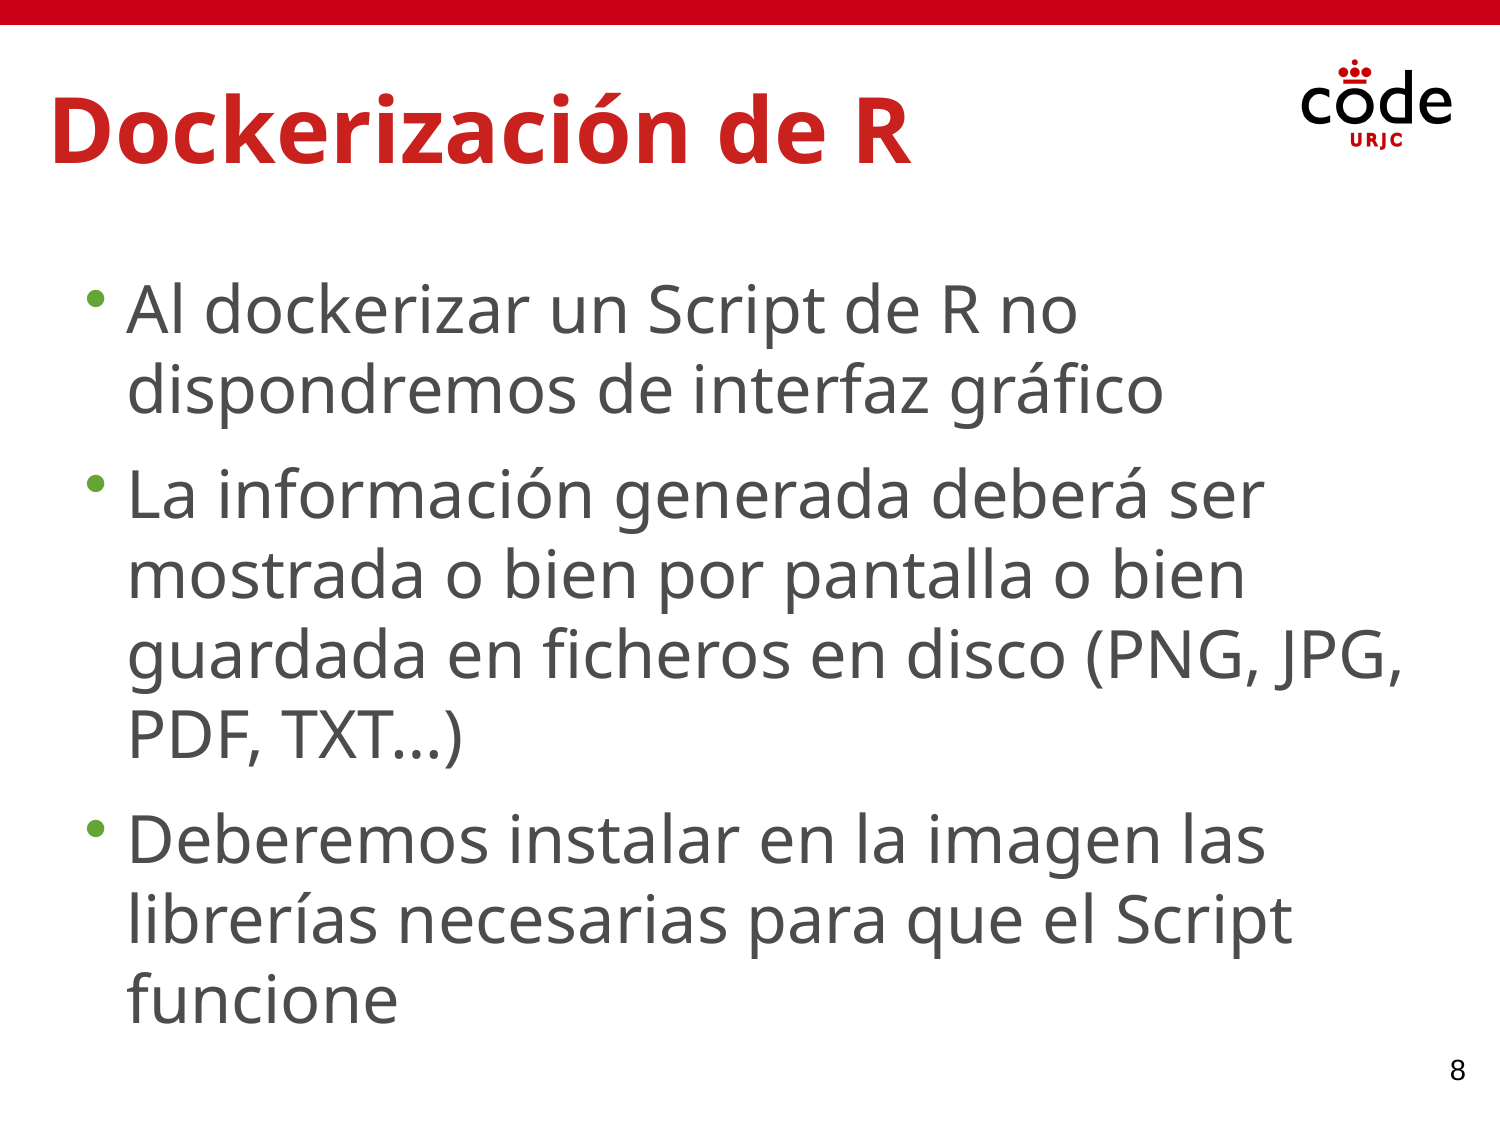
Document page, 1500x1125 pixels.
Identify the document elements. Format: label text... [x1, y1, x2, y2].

list Al dockerizar un Script de R no dispondremos de interfaz gráfico La información generada deberá ser mostrada o bien por pantalla o bien guardada en ficheros en disco (PNG, JPG, PDF, TXT…) Deberemos instalar en la imagen las librerías necesarias para que el Script funcione [51, 259, 1436, 1006]
title Dockerización de R [32, 79, 1413, 189]
picture [1284, 50, 1468, 161]
